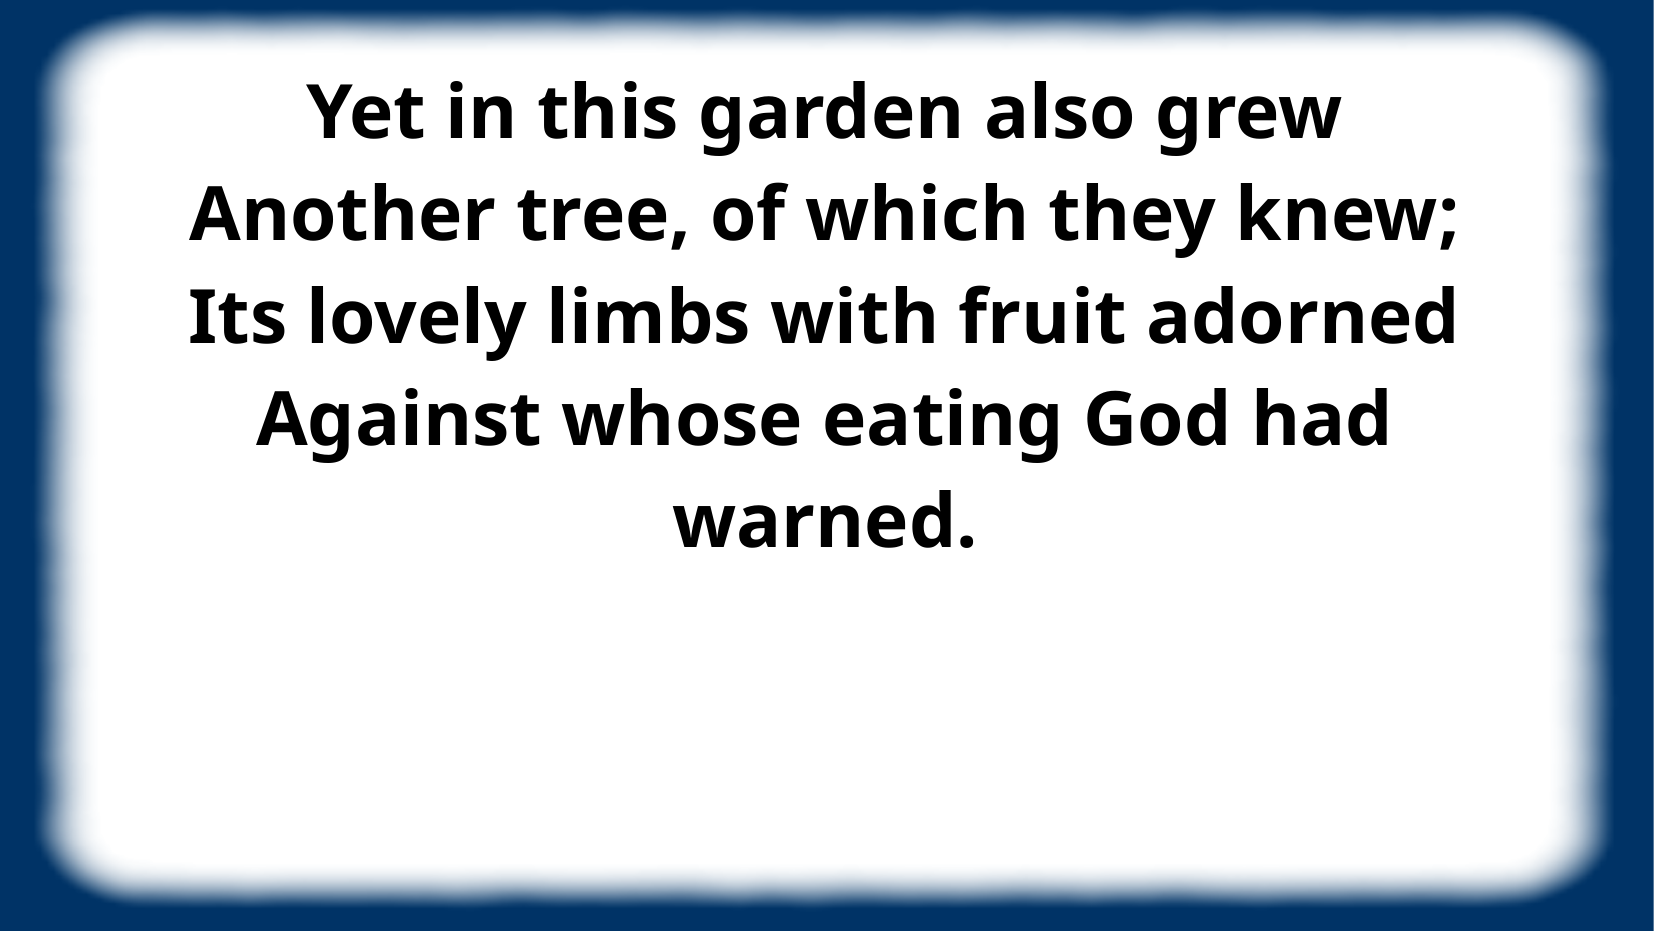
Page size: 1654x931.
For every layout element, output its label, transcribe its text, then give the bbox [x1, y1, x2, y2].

text_box Yet in this garden also grew Another tree, of which they knew; Its lovely limbs with fruit adorned Against whose eating God had warned. [90, 50, 1561, 466]
picture [0, 0, 1654, 931]
